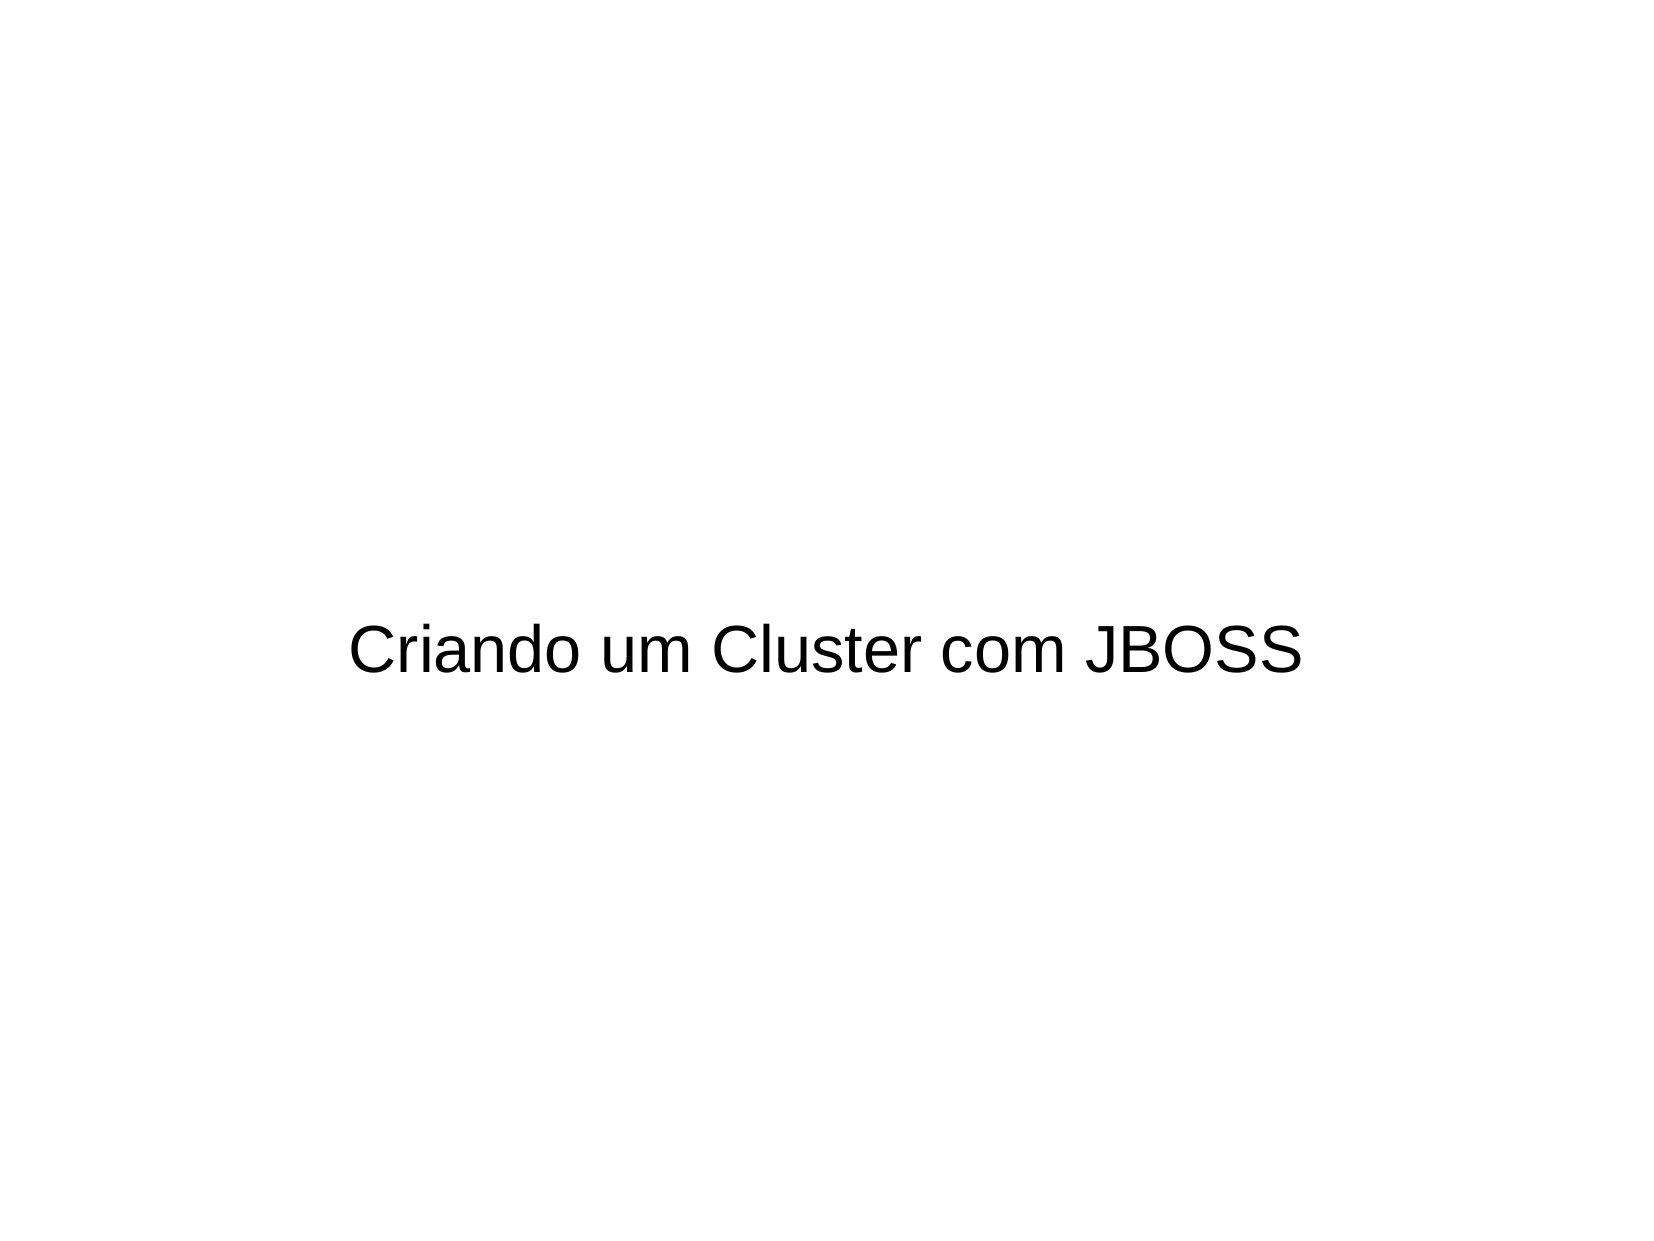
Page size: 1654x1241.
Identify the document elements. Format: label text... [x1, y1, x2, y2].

subtitle Criando um Cluster com JBOSS [82, 290, 1571, 1010]
